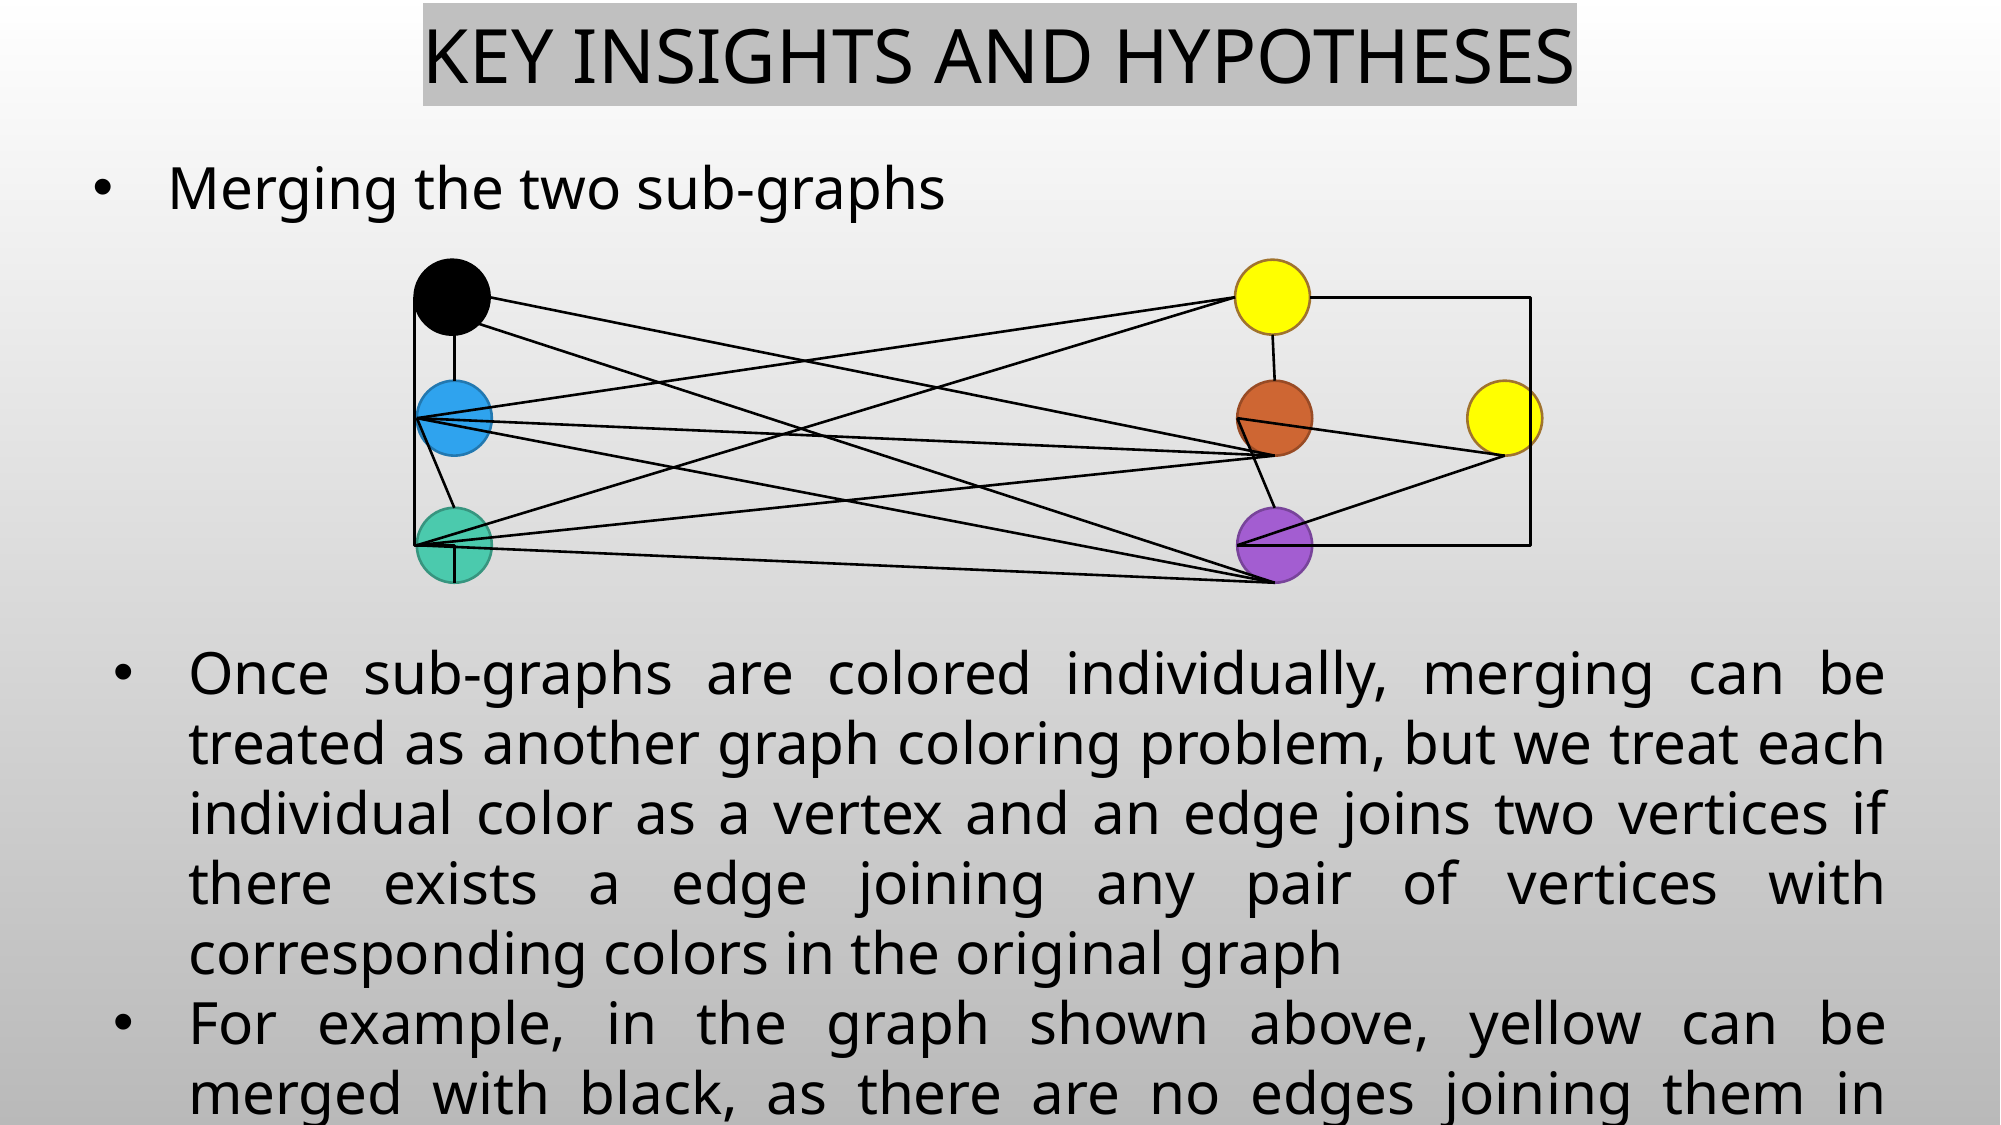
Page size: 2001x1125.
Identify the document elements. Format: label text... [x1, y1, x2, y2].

text_box [1235, 274, 1310, 335]
text_box Merging the two sub-graphs [77, 143, 1923, 274]
text_box [1249, 524, 1313, 544]
text_box [416, 380, 490, 416]
text_box [1237, 424, 1244, 440]
text_box [441, 409, 492, 420]
text_box [417, 425, 424, 441]
text_box [1533, 393, 1543, 443]
text_box [1467, 380, 1530, 456]
text_box Once sub-graphs are colored individually, merging can be treated as another graph coloring problem, but we treat each individual color as a vertex and an edge joins two vertices if there exists a edge joining any pair of vertices with corresponding colors in the original graph For example, in the graph shown above, yellow can be merged with black, as there are no edges joining them in between the sub-graphs [98, 628, 1902, 1125]
text_box [416, 507, 485, 543]
text_box [444, 421, 492, 430]
title key insights and hypotheses [175, 0, 1825, 108]
text_box [456, 549, 492, 583]
text_box [1237, 547, 1313, 583]
text_box [1241, 421, 1311, 456]
text_box [439, 526, 491, 541]
text_box [1237, 380, 1313, 427]
text_box [414, 274, 490, 335]
text_box [456, 539, 492, 547]
text_box [416, 547, 453, 583]
text_box [420, 421, 489, 456]
text_box [1237, 507, 1304, 543]
